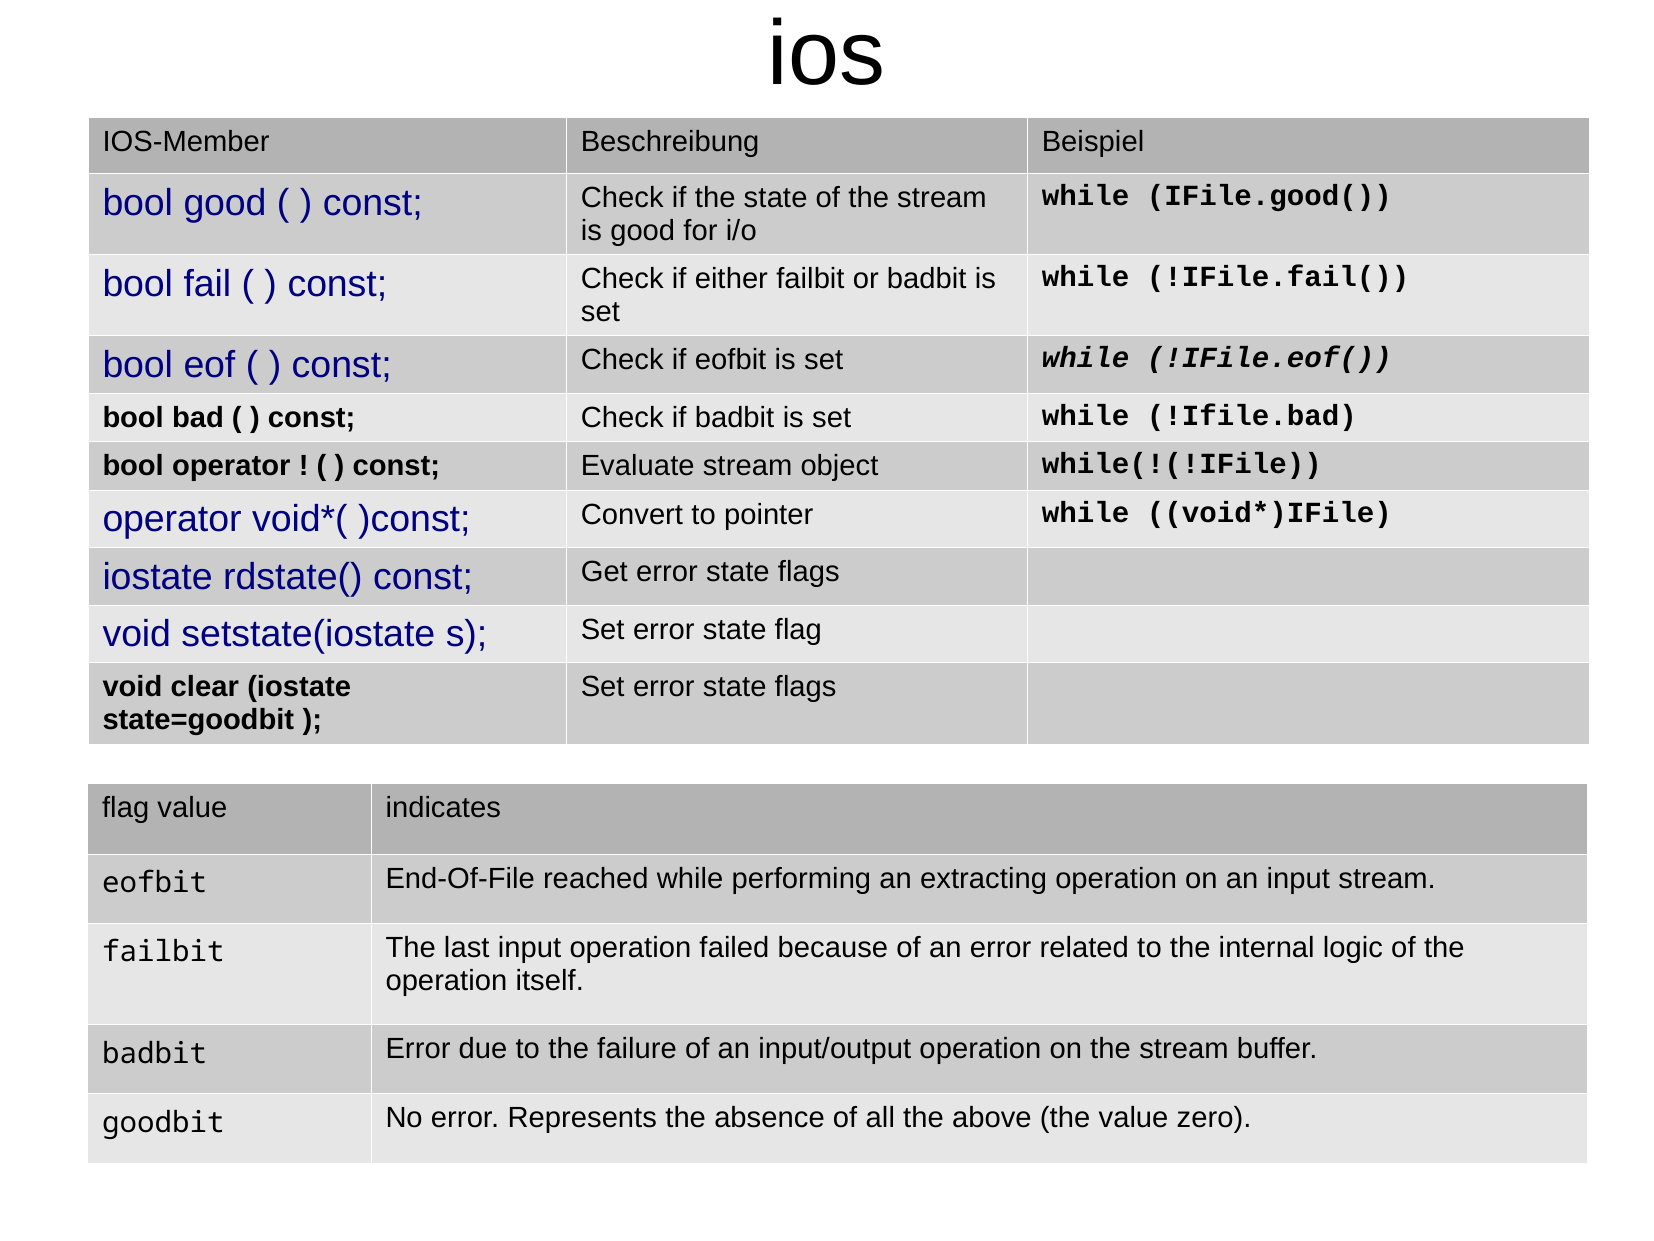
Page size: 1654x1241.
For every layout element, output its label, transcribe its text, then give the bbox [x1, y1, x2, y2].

table_cell while ((void*)IFile) [1028, 491, 1589, 547]
table_header IOS-Member [89, 118, 566, 173]
table_cell Check if the state of the stream is good for i/o [567, 174, 1027, 254]
table_cell while (!IFile.eof()) [1028, 336, 1589, 393]
table_cell Check if badbit is set [567, 394, 1027, 441]
table_cell while (IFile.good()) [1028, 174, 1589, 254]
table_cell [1028, 606, 1589, 662]
table_cell bool bad ( ) const; [89, 394, 566, 441]
table_cell while (!IFile.fail()) [1028, 255, 1589, 335]
table_header flag value [88, 784, 371, 854]
table_cell eofbit [88, 855, 371, 923]
table_cell The last input operation failed because of an error related to the internal logic of the operation itself. [372, 924, 1587, 1024]
table_cell Convert to pointer [567, 491, 1027, 547]
table_cell Evaluate stream object [567, 442, 1027, 490]
table_cell Set error state flag [567, 606, 1027, 662]
table_cell [1028, 548, 1589, 605]
table_cell Check if either failbit or badbit is set [567, 255, 1027, 335]
table_cell operator void*( )const; [89, 491, 566, 547]
table_cell void setstate(iostate s); [89, 606, 566, 662]
table_cell badbit [88, 1025, 371, 1093]
table_cell bool fail ( ) const; [89, 255, 566, 335]
table_cell Set error state flags [567, 663, 1027, 744]
table_cell [1028, 663, 1589, 744]
table_cell Error due to the failure of an input/output operation on the stream buffer. [372, 1025, 1587, 1093]
table_cell End-Of-File reached while performing an extracting operation on an input stream. [372, 855, 1587, 923]
table_cell while (!Ifile.bad) [1028, 394, 1589, 441]
table_cell void clear (iostate state=goodbit ); [89, 663, 566, 744]
table_cell Check if eofbit is set [567, 336, 1027, 393]
table_cell bool good ( ) const; [89, 174, 566, 254]
table_cell goodbit [88, 1094, 371, 1163]
table_cell No error. Represents the absence of all the above (the value zero). [372, 1094, 1587, 1163]
table_cell bool eof ( ) const; [89, 336, 566, 393]
title ios [82, 0, 1571, 107]
table_cell failbit [88, 924, 371, 1024]
table_header Beschreibung [567, 118, 1027, 173]
table_cell iostate rdstate() const; [89, 548, 566, 605]
table_cell bool operator ! ( ) const; [89, 442, 566, 490]
table_cell while(!(!IFile)) [1028, 442, 1589, 490]
table_cell Get error state flags [567, 548, 1027, 605]
table_header Beispiel [1028, 118, 1589, 173]
table_header indicates [372, 784, 1587, 854]
